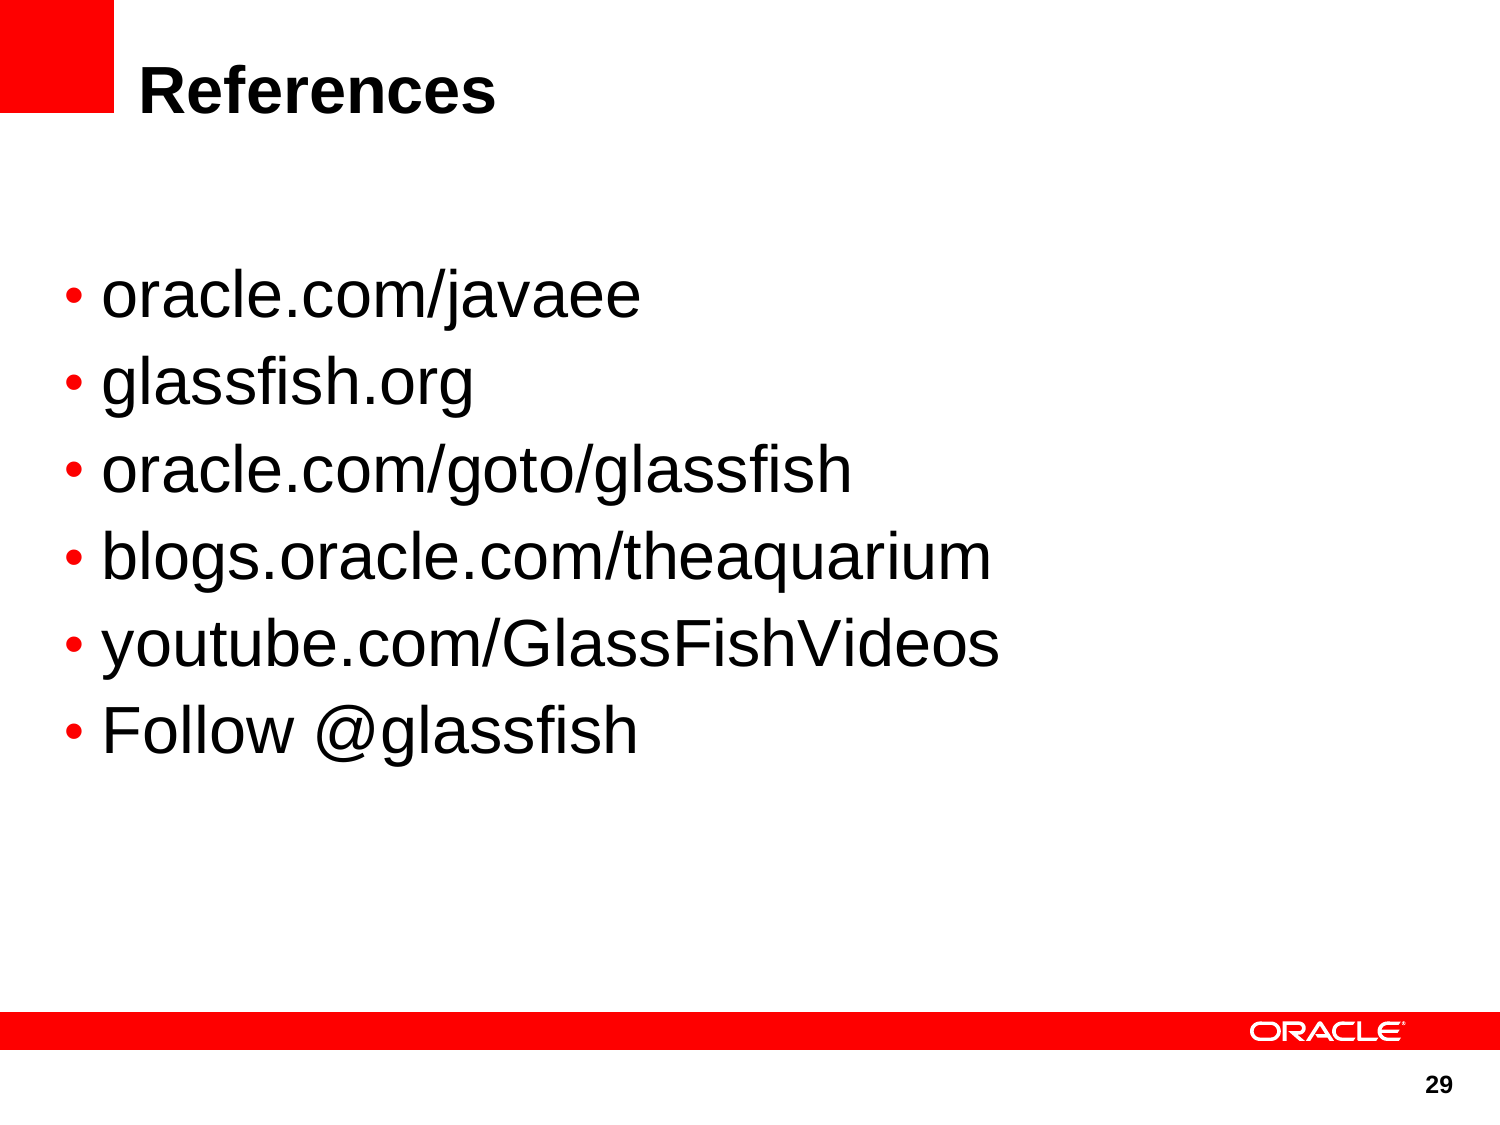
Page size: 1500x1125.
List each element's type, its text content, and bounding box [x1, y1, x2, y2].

list oracle.com/javaee glassfish.org oracle.com/goto/glassfish blogs.oracle.com/theaquarium youtube.com/GlassFishVideos Follow @glassfish [64, 257, 1402, 901]
picture [0, 1012, 1500, 1050]
picture [0, 0, 114, 113]
title References [124, 30, 1487, 150]
